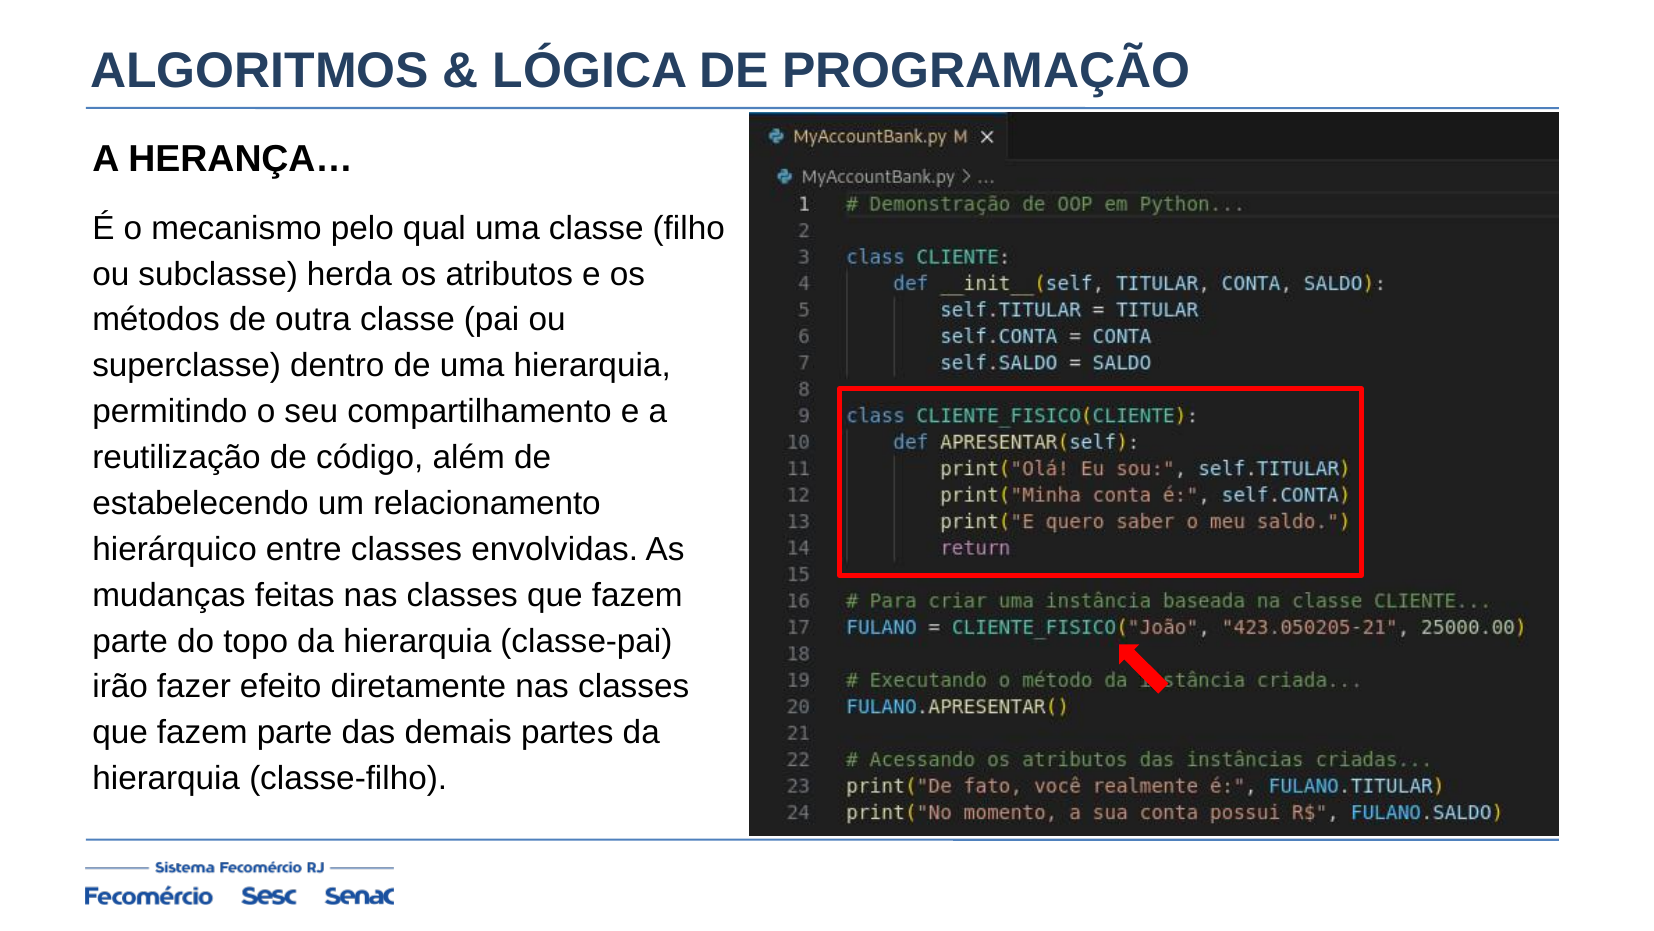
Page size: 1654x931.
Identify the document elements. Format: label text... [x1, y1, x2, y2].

picture [749, 112, 1559, 836]
text_box [1119, 644, 1169, 694]
picture [62, 845, 416, 921]
text_box ALGORITMOS & LÓGICA DE PROGRAMAÇÃO [90, 32, 1564, 104]
text_box A HERANÇA… É o mecanismo pelo qual uma classe (filho ou subclasse) herda os atributos e os métodos de outra classe (pai ou superclasse) dentro de uma hierarquia, permitindo o seu compartilhamento e a reutilização de código, além de estabelecendo um relacionamento hierárquico entre classes envolvidas. As mudanças feitas nas classes que fazem parte do topo da hierarquia (classe-pai) irão fazer efeito diretamente nas classes que fazem parte das demais partes da hierarquia (classe-filho). [77, 112, 749, 836]
